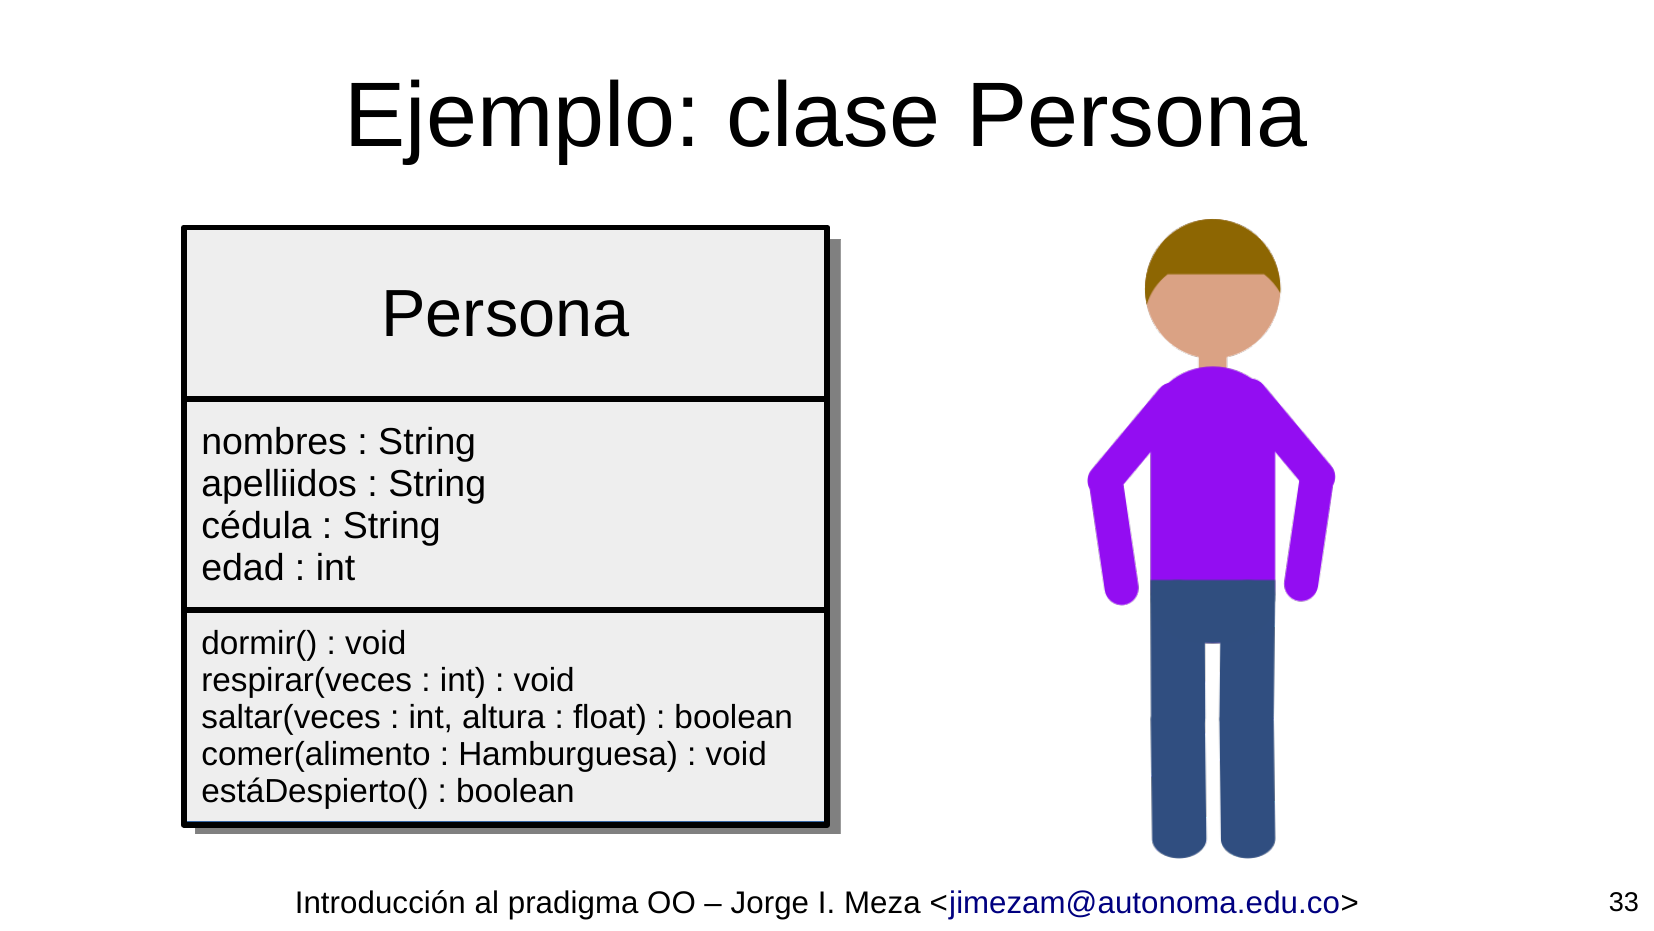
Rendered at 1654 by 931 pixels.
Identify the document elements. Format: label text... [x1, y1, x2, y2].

text_box nombres : String apelliidos : String cédula : String edad : int [183, 399, 828, 609]
title Ejemplo: clase Persona [82, 37, 1571, 193]
text_box Persona [183, 227, 828, 399]
text_box dormir() : void respirar(veces : int) : void saltar(veces : int, altura : float) : boolean comer(alimento : Hamburguesa) : void estáDespierto() : boolean [183, 609, 828, 825]
picture [1087, 218, 1336, 859]
